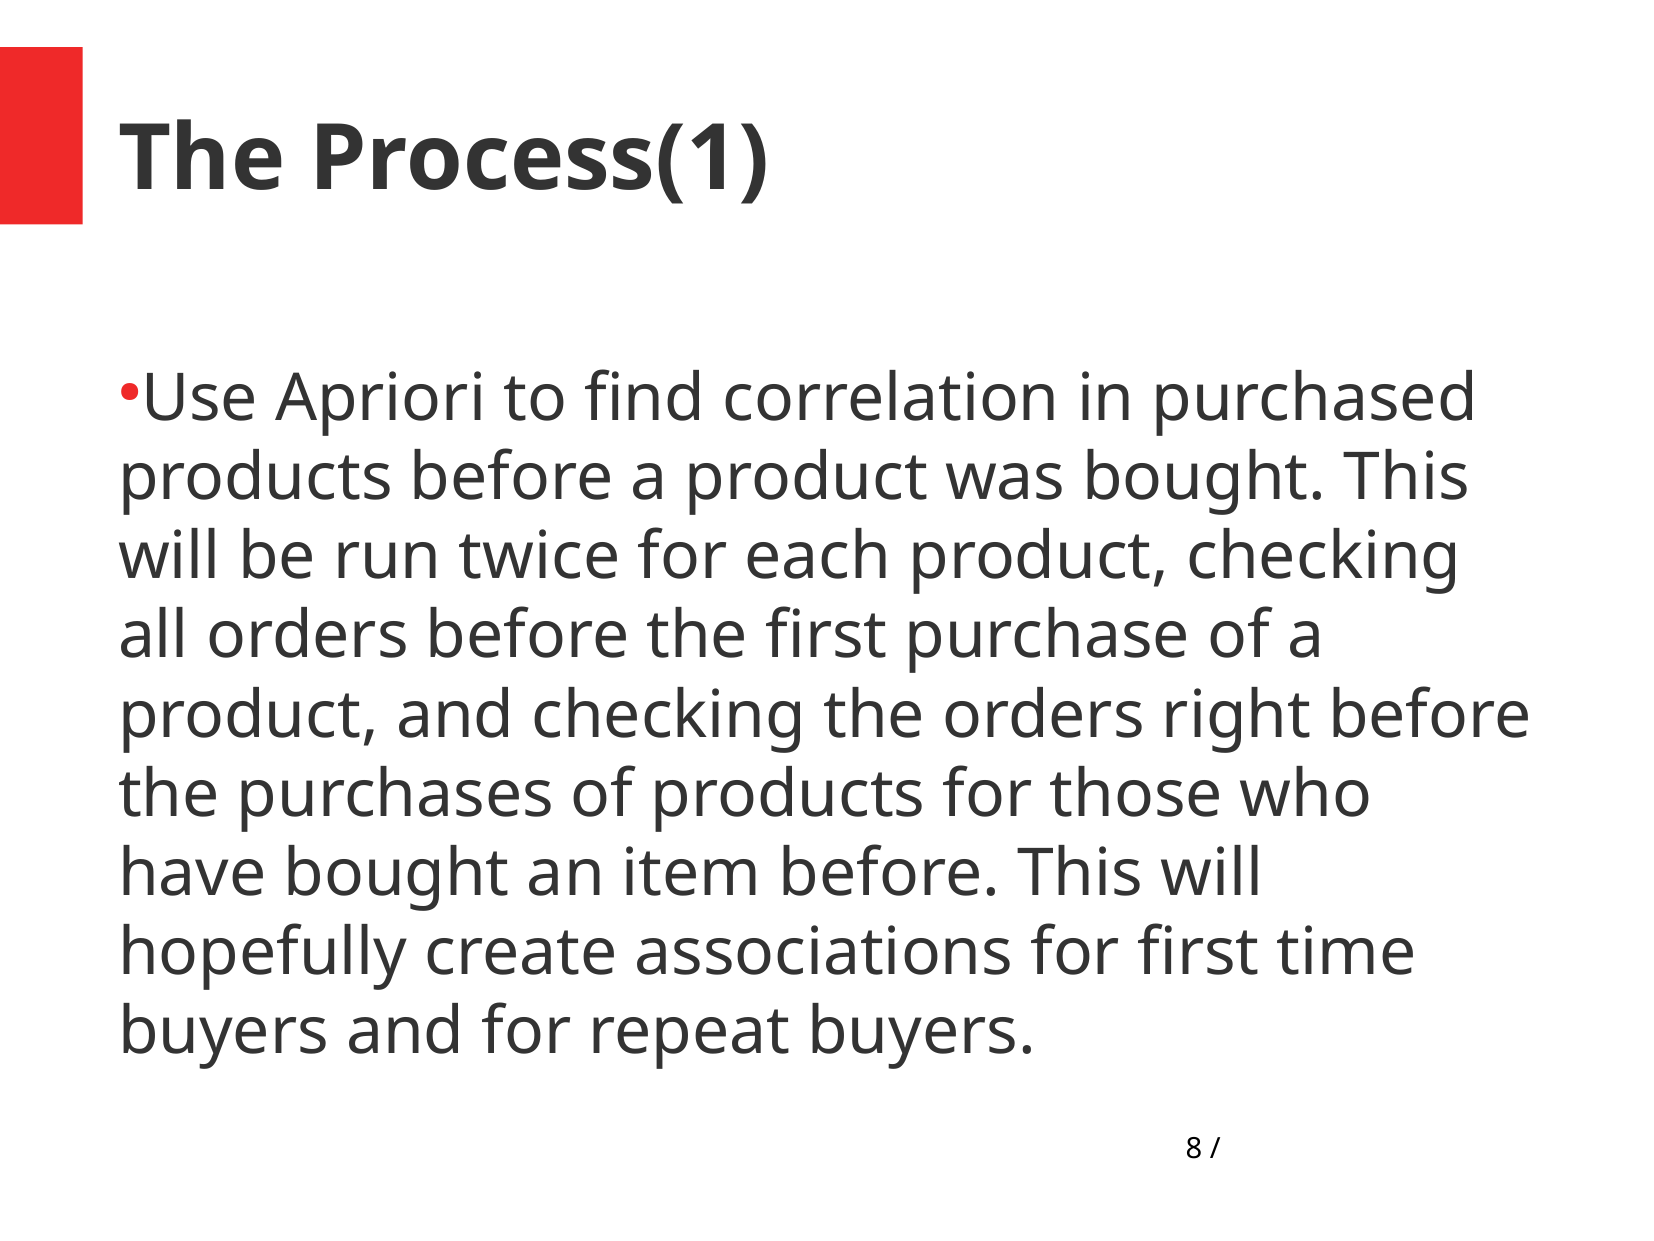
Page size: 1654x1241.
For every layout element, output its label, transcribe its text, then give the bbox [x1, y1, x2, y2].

title The Process(1) [118, 49, 1571, 257]
text_box / [1185, 1129, 1571, 1216]
list Use Apriori to find correlation in purchased products before a product was bought. This will be run twice for each product, checking all orders before the first purchase of a product, and checking the orders right before the purchases of products for those who have bought an item before. This will hopefully create associations for first time buyers and for repeat buyers. [118, 354, 1536, 1074]
